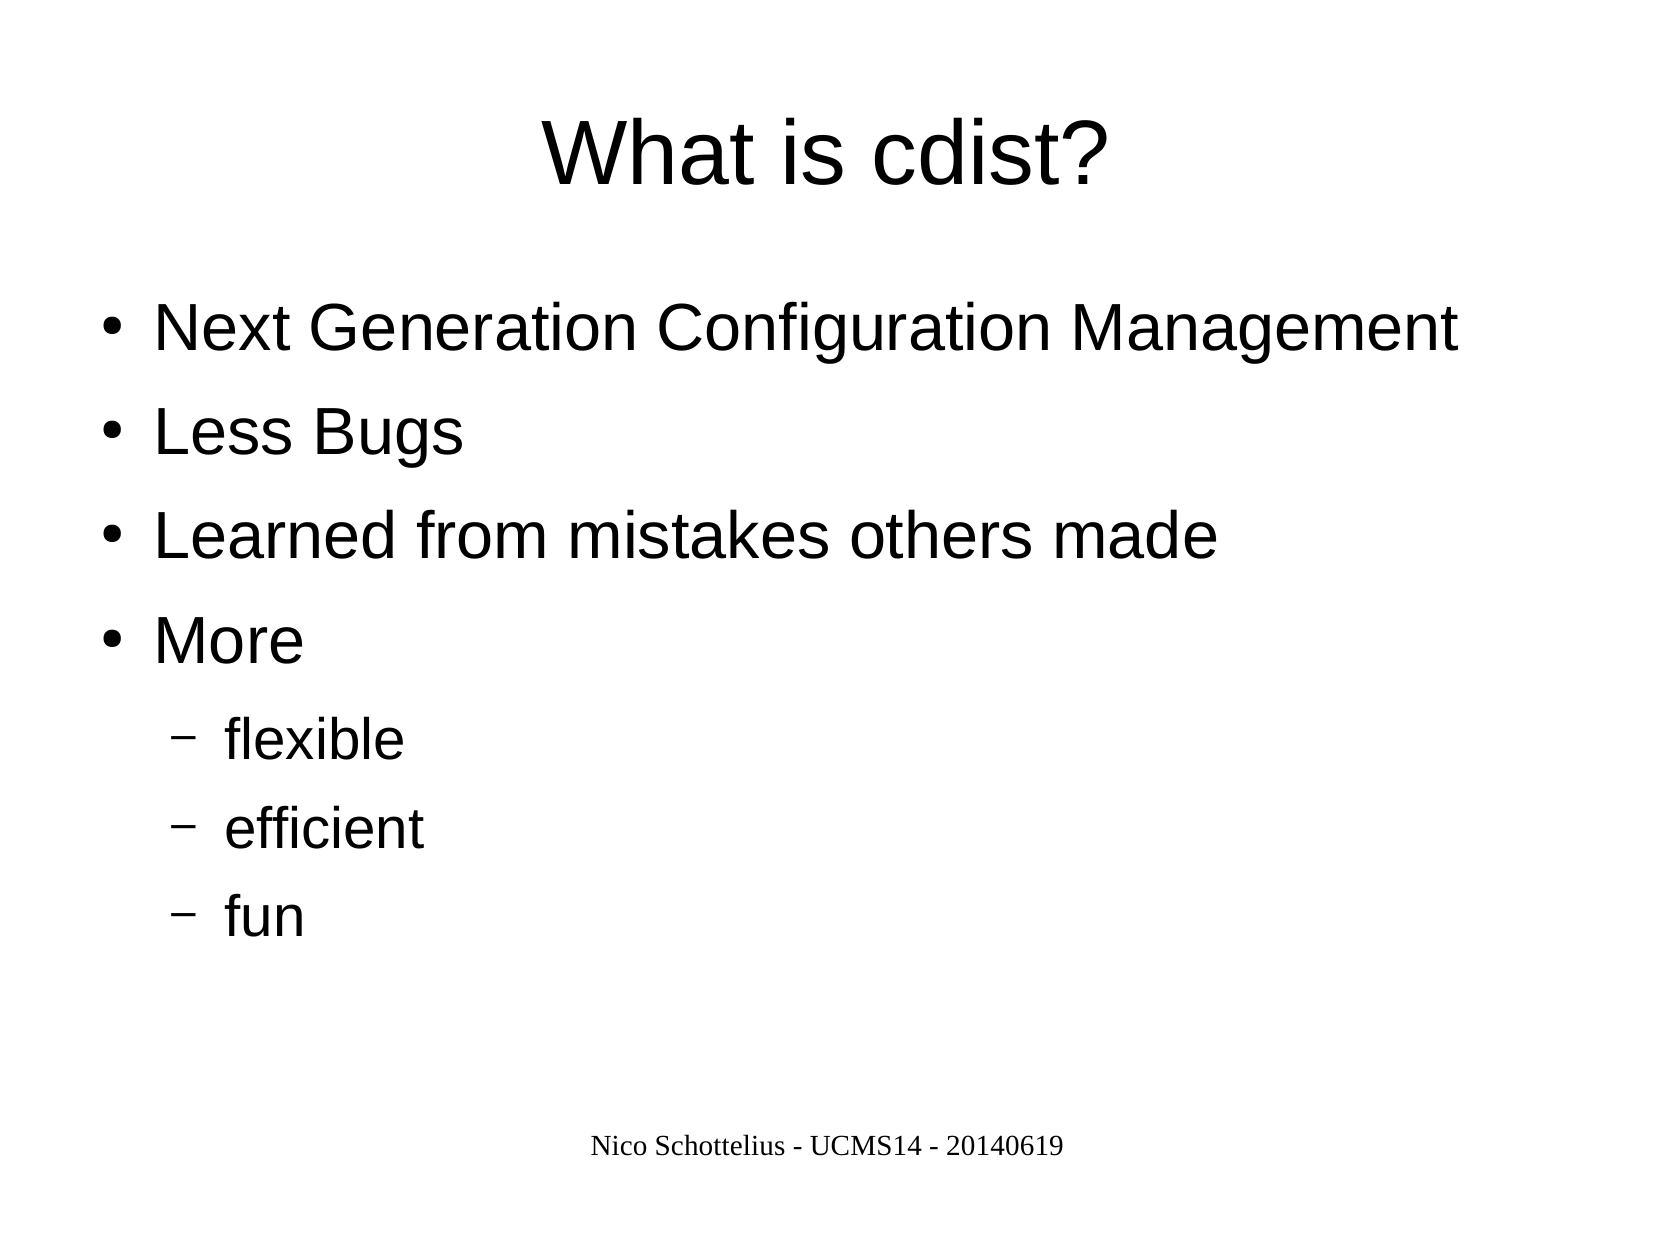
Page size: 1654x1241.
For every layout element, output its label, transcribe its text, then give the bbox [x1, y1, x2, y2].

title What is cdist? [82, 49, 1571, 257]
list Next Generation Configuration Management Less Bugs Learned from mistakes others made More flexible efficient fun [82, 290, 1538, 1010]
